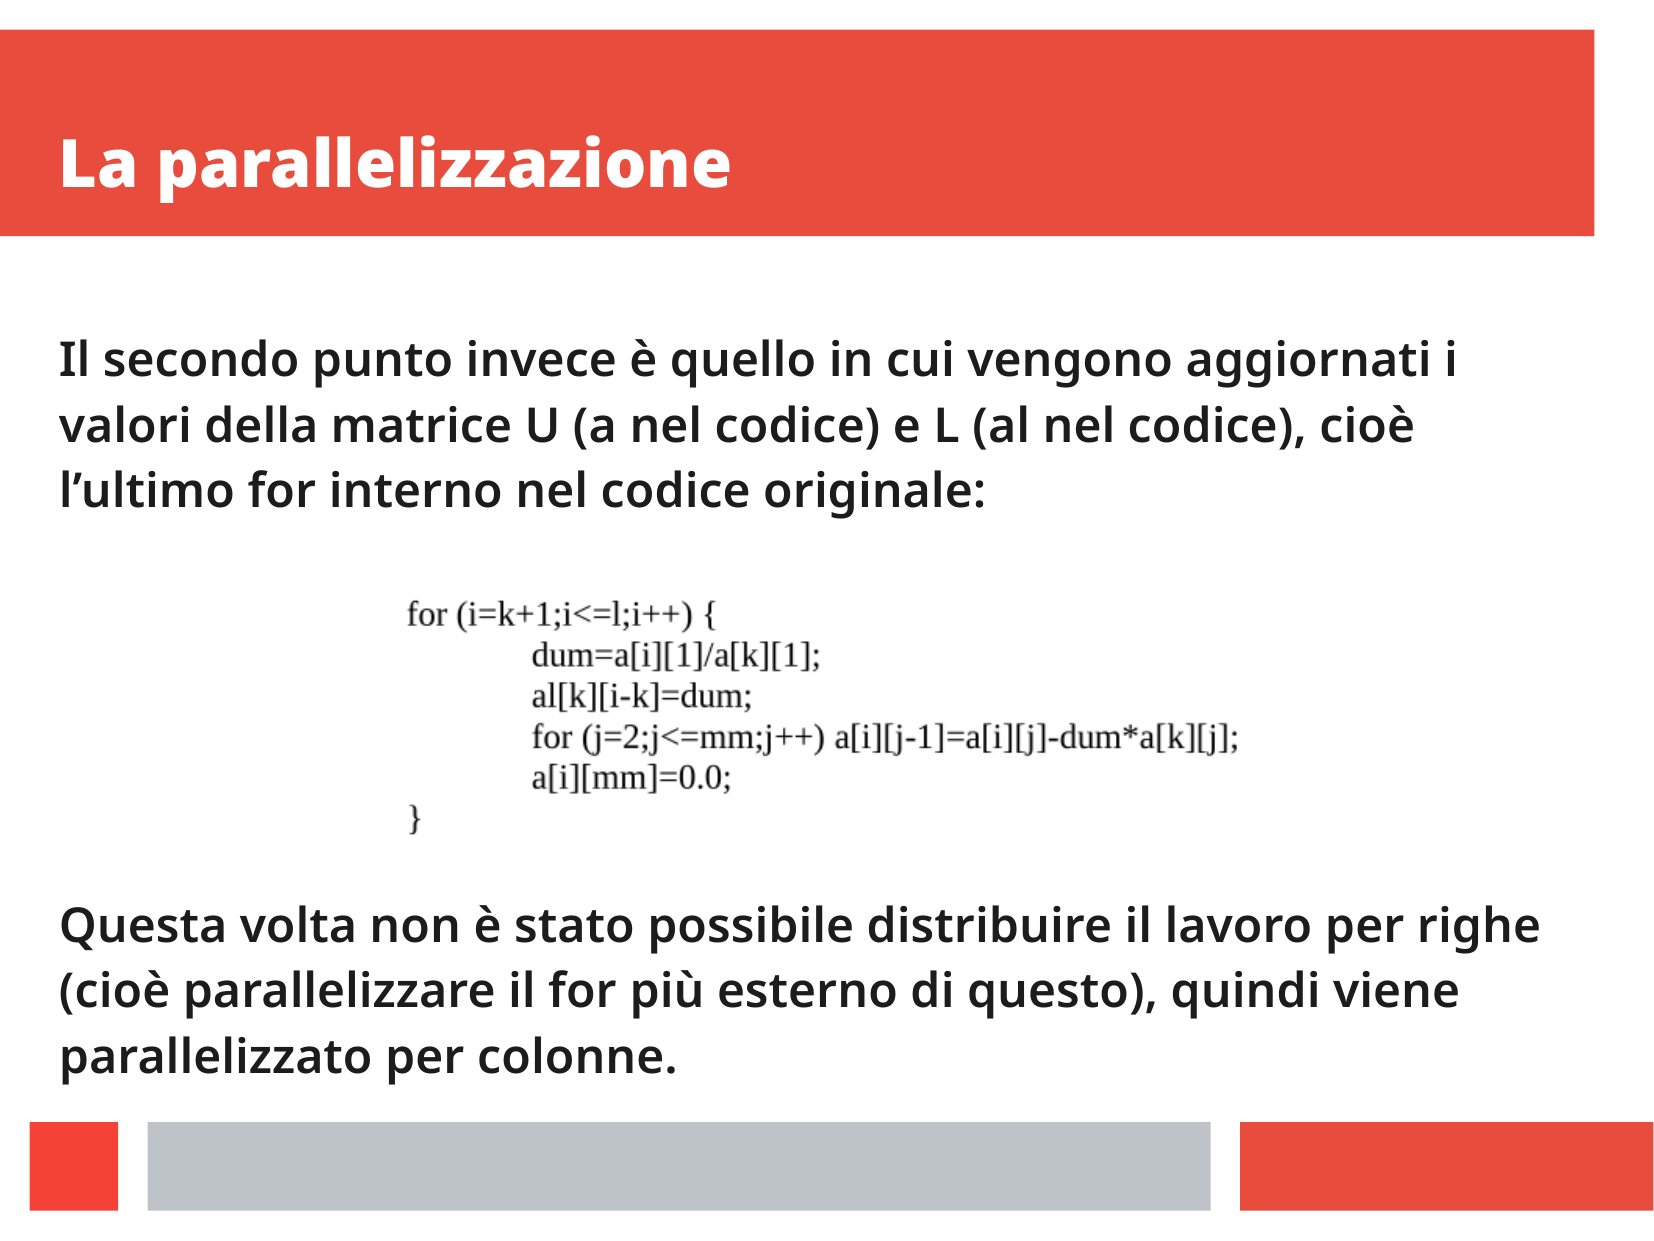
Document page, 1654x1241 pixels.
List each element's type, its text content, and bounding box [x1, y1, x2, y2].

picture [402, 590, 1251, 844]
title La parallelizzazione [59, 59, 1595, 207]
list Il secondo punto invece è quello in cui vengono aggiornati i valori della matrice U (a nel codice) e L (al nel codice), cioè l’ultimo for interno nel codice originale: Questa volta non è stato possibile distribuire il lavoro per righe (cioè parallelizzare il for più esterno di questo), quindi viene parallelizzato per colonne. [59, 324, 1565, 1093]
